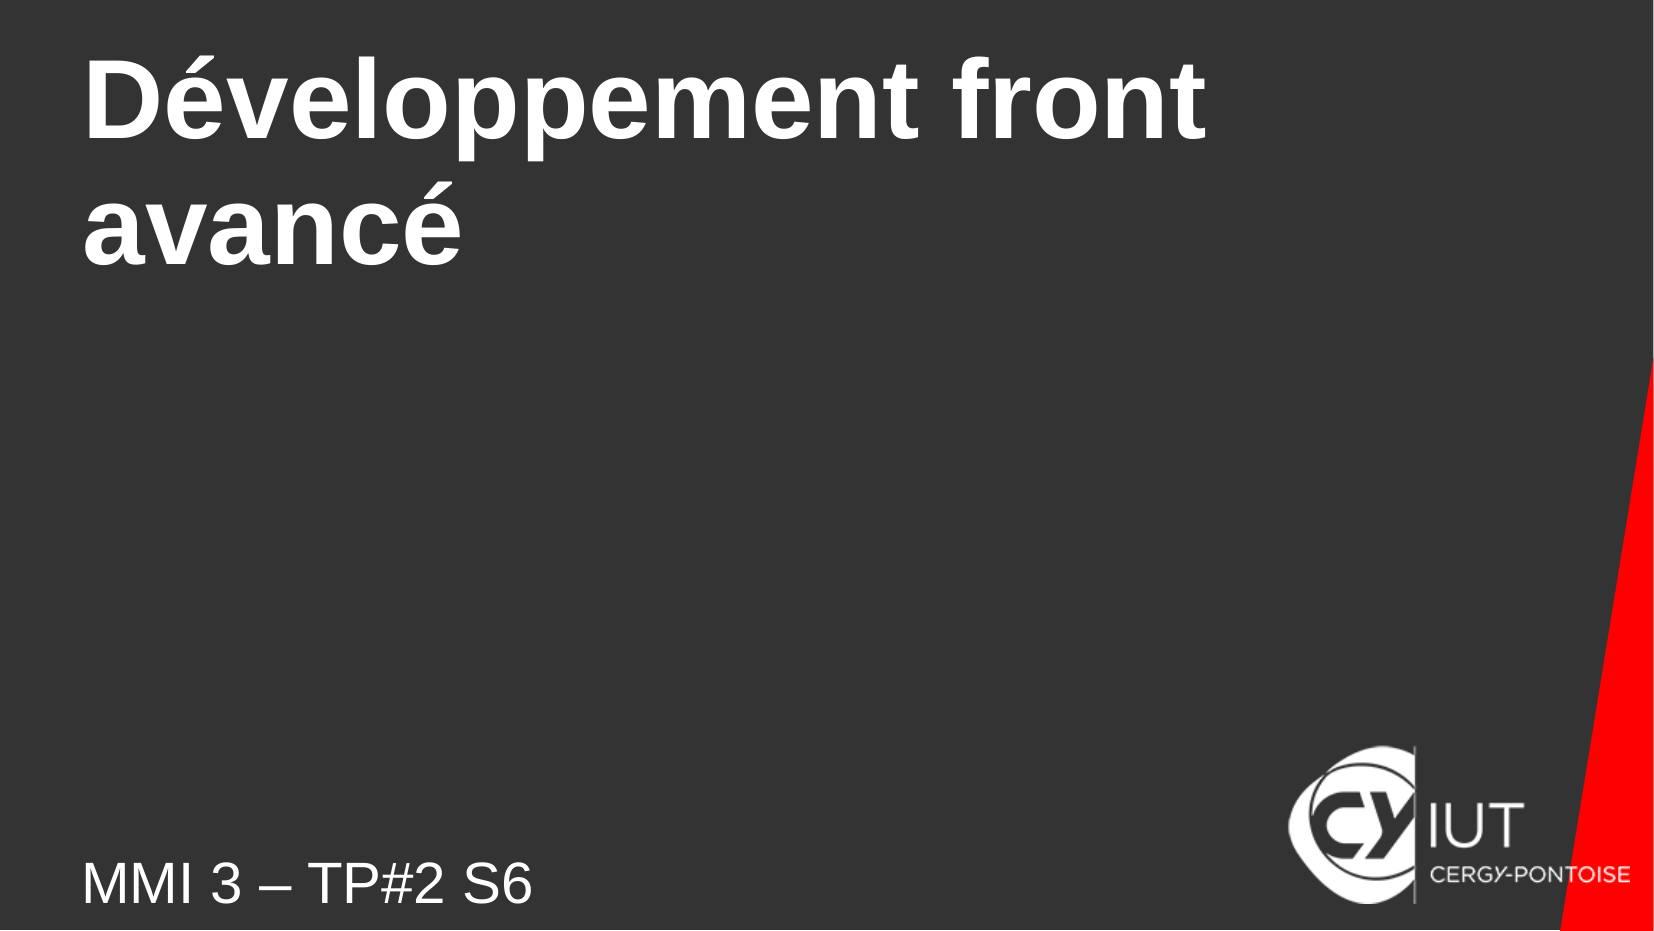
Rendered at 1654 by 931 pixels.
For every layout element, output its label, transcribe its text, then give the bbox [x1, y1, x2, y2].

text_box [1560, 356, 1654, 931]
title Développement front avancé [82, 36, 1571, 288]
picture [1284, 744, 1630, 904]
title MMI 3 – TP#2 S6 [81, 805, 1134, 931]
